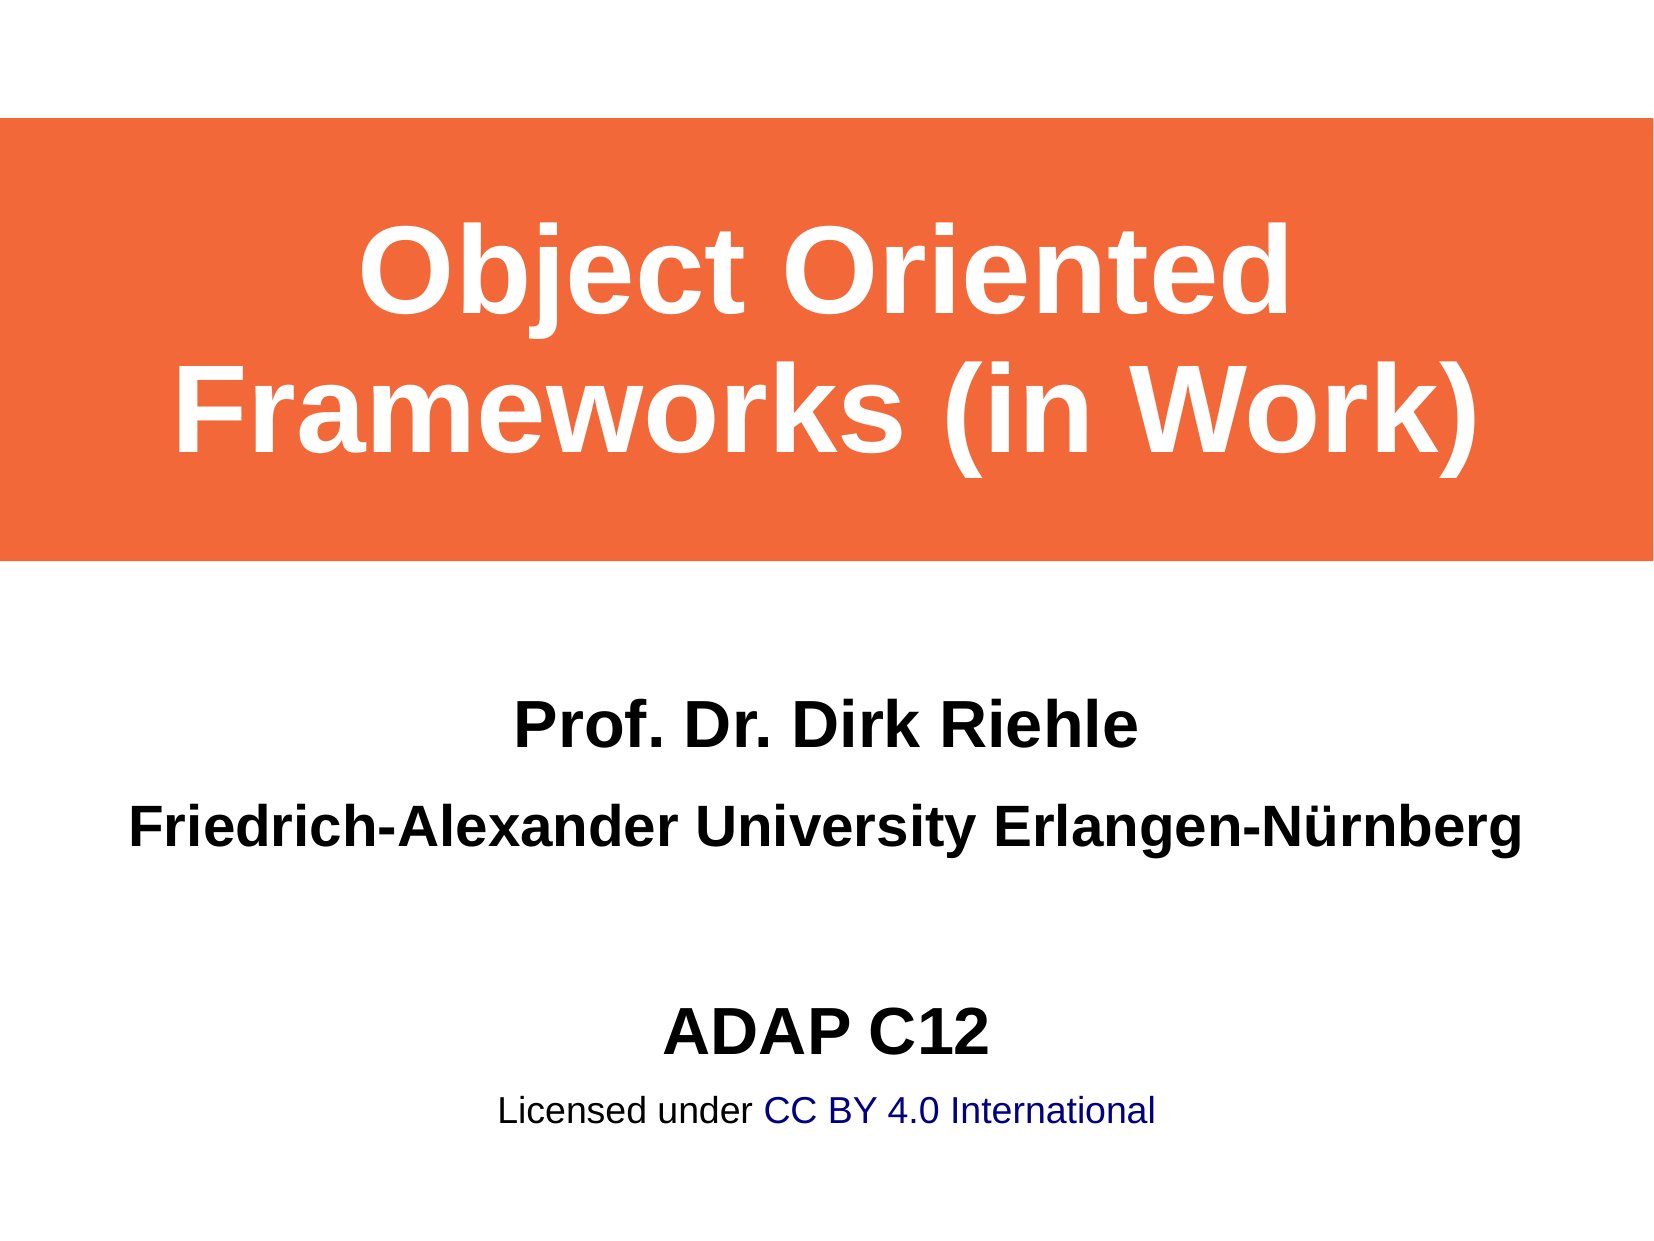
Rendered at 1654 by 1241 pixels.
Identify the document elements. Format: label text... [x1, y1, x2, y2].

subtitle Prof. Dr. Dirk Riehle Friedrich-Alexander University Erlangen-Nürnberg ADAP C12 Licensed under CC BY 4.0 International [29, 590, 1625, 1241]
title Object Oriented Frameworks (in Work) [0, 118, 1654, 562]
